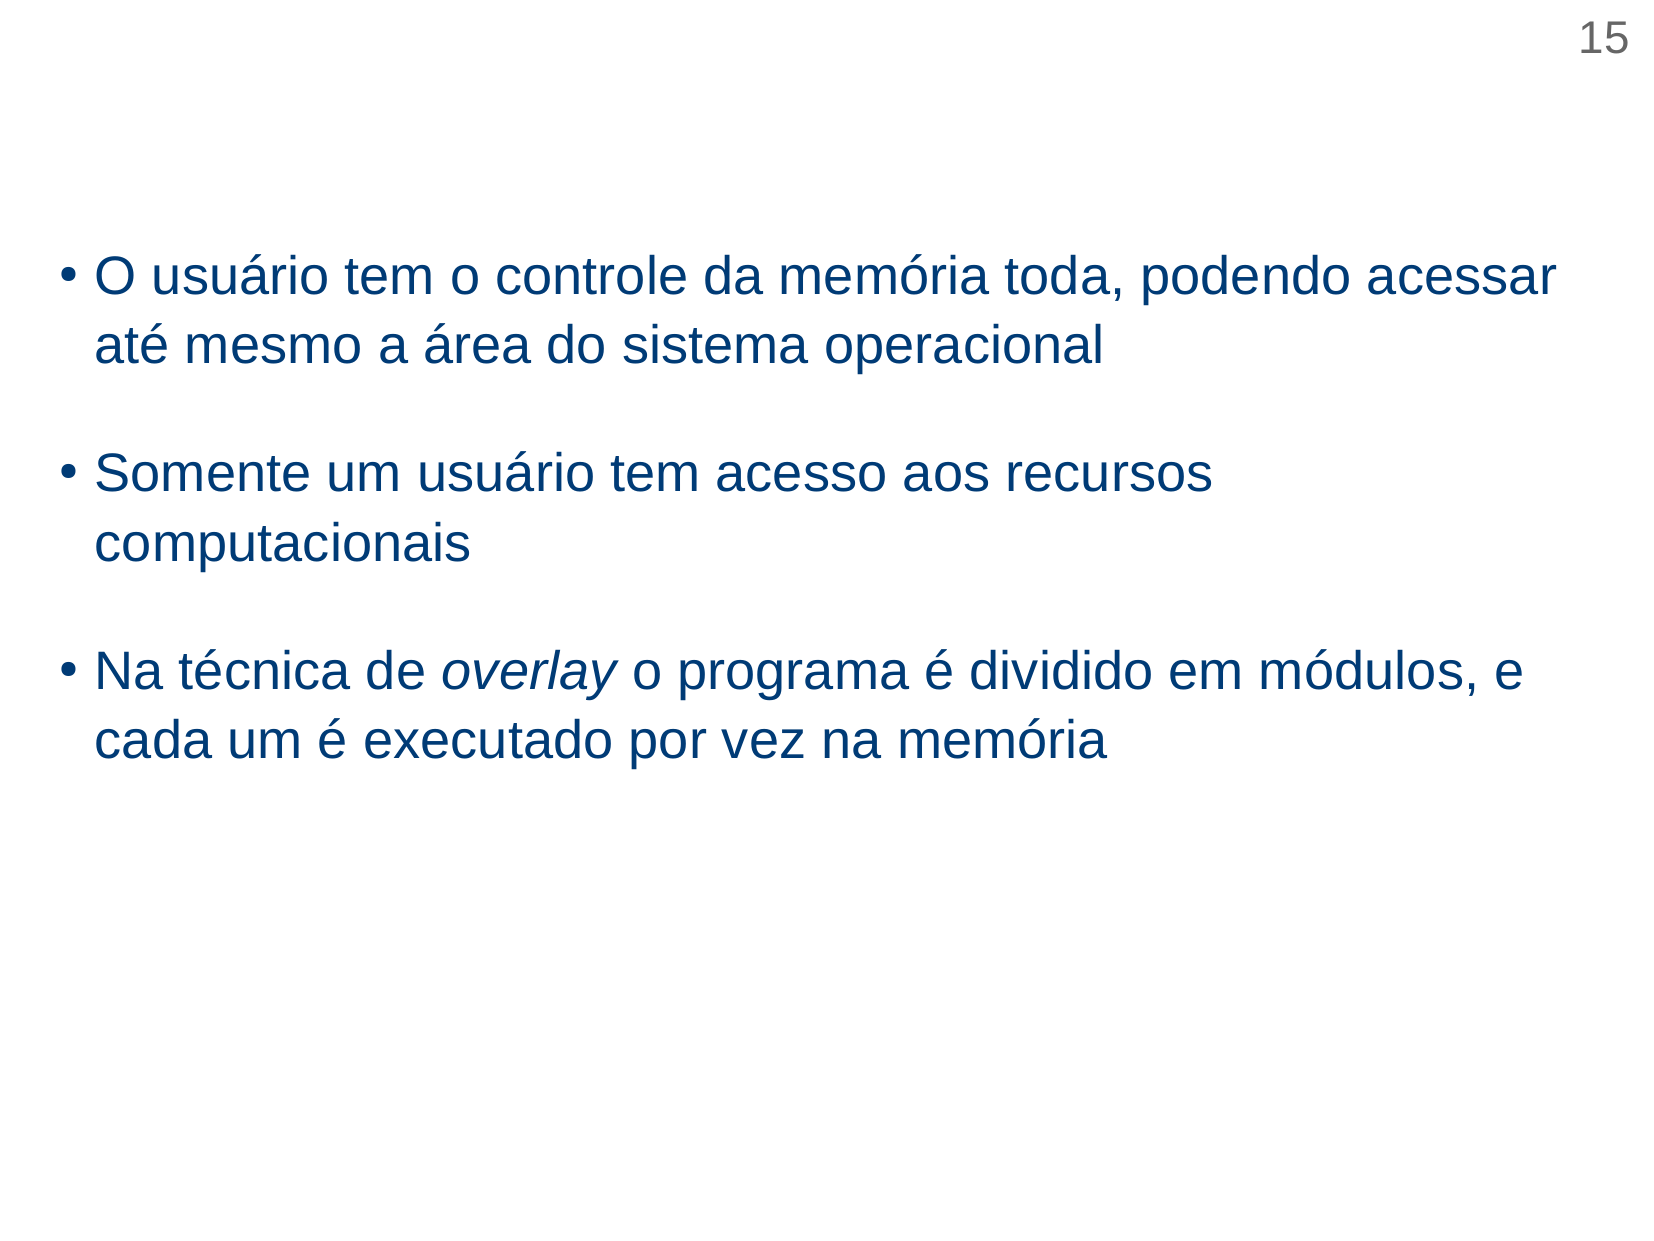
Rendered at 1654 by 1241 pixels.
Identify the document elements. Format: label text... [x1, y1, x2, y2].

list O usuário tem o controle da memória toda, podendo acessar até mesmo a área do sistema operacional Somente um usuário tem acesso aos recursos computacionais Na técnica de overlay o programa é dividido em módulos, e cada um é executado por vez na memória [59, 236, 1595, 1211]
